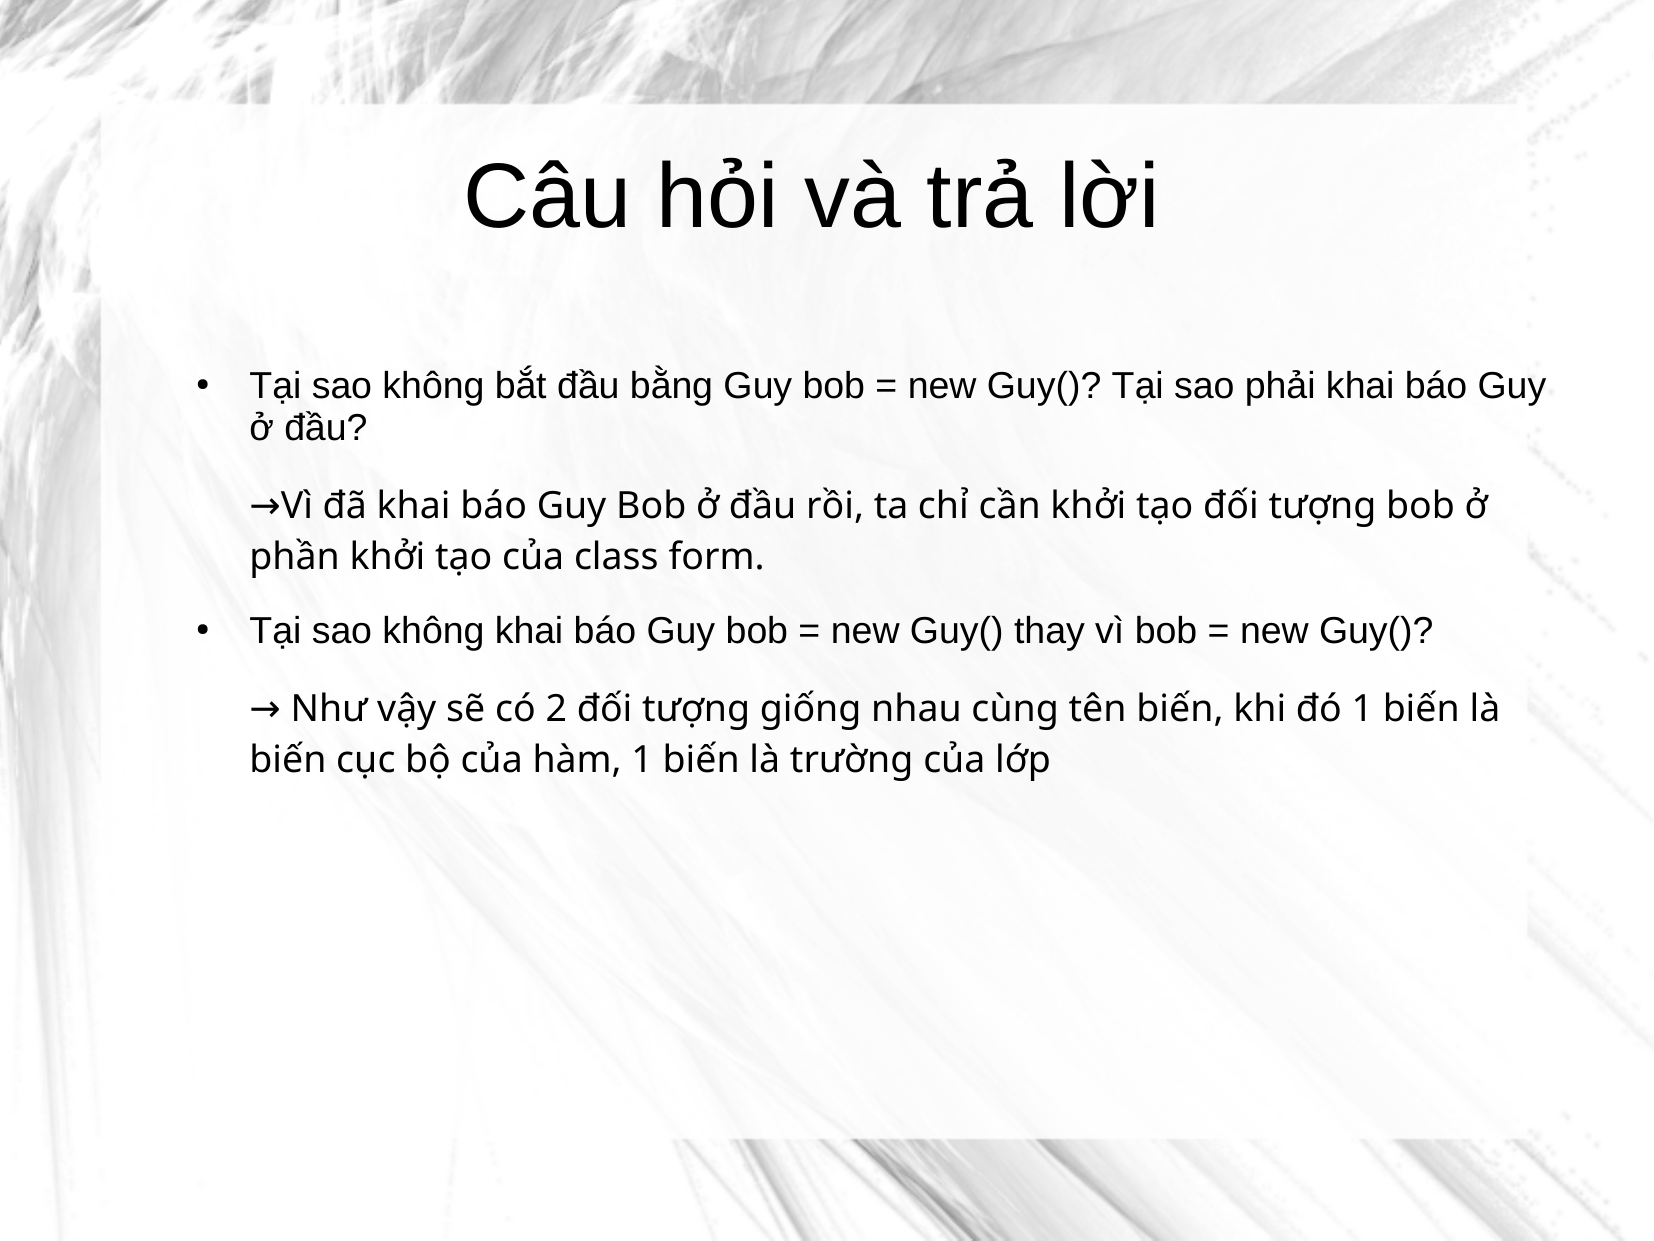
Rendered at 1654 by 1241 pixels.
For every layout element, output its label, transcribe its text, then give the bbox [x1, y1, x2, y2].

list Tại sao không bắt đầu bằng Guy bob = new Guy()? Tại sao phải khai báo Guy ở đầu? →Vì đã khai báo Guy Bob ở đầu rồi, ta chỉ cần khởi tạo đối tượng bob ở phần khởi tạo của class form. Tại sao không khai báo Guy bob = new Guy() thay vì bob = new Guy()? → Như vậy sẽ có 2 đối tượng giống nhau cùng tên biến, khi đó 1 biến là biến cục bộ của hàm, 1 biến là trường của lớp [178, 364, 1570, 1147]
picture [0, 0, 1654, 1241]
title Câu hỏi và trả lời [118, 112, 1506, 281]
